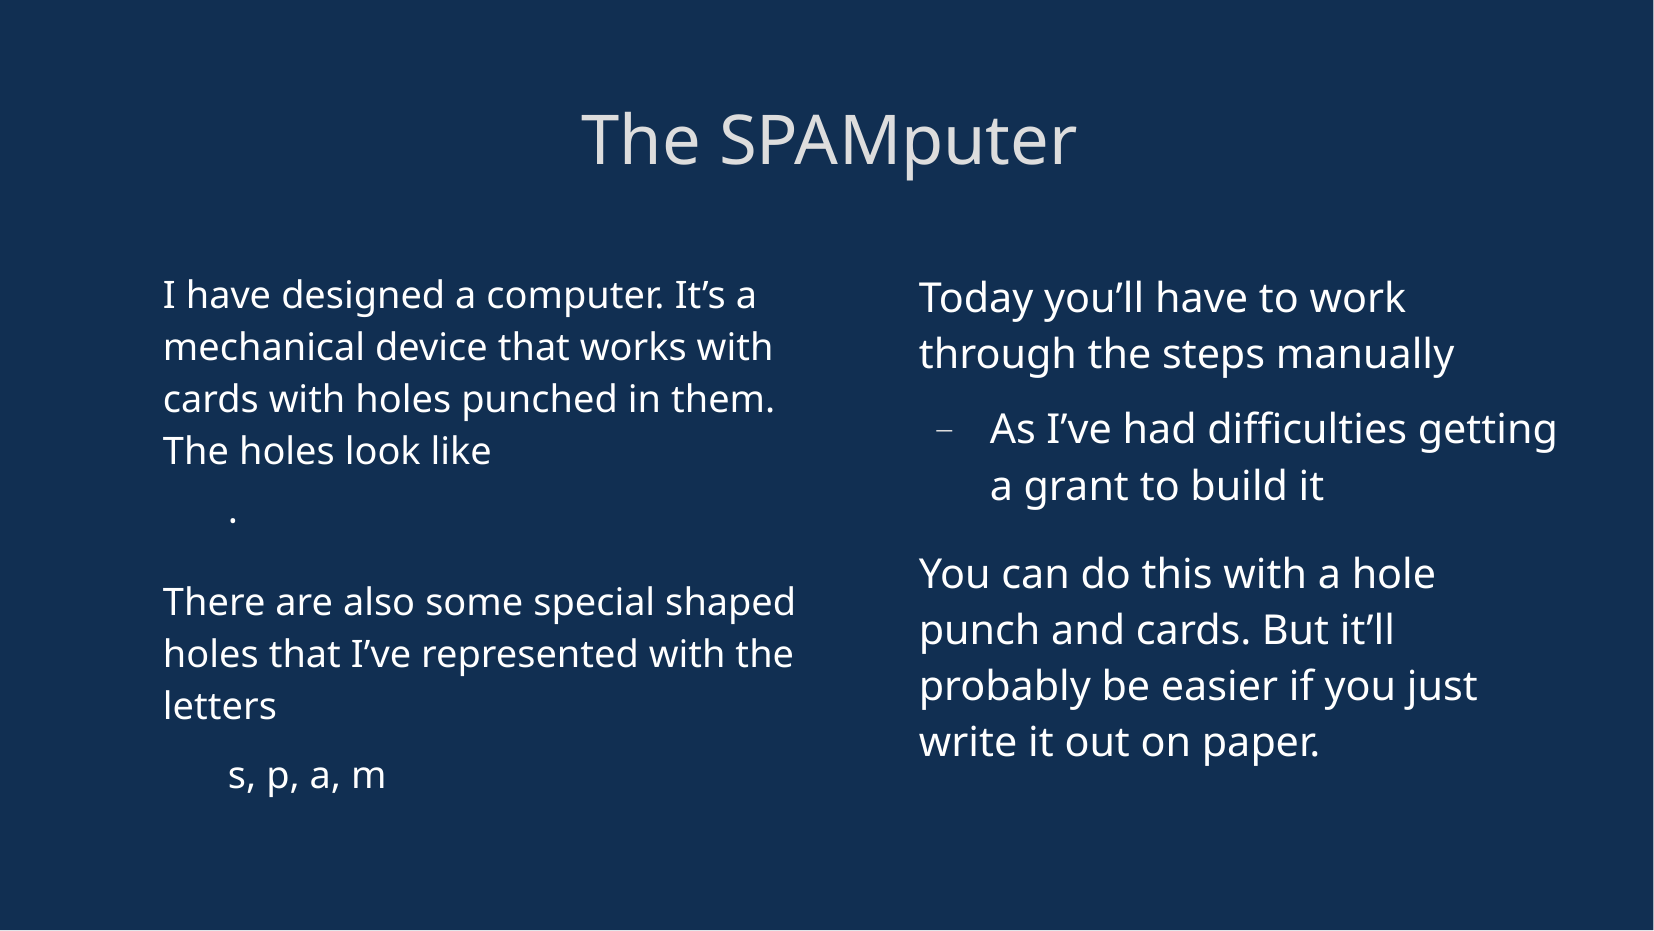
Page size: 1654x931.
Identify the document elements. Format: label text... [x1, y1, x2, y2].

list I have designed a computer. It’s a mechanical device that works with cards with holes punched in them. The holes look like · There are also some special shaped holes that I’ve represented with the letters s, p, a, m [97, 268, 813, 806]
list Today you’ll have to work through the steps manually As I’ve had difficulties getting a grant to build it You can do this with a hole punch and cards. But it’ll probably be easier if you just write it out on paper. [848, 268, 1563, 806]
title The SPAMputer [97, 56, 1563, 220]
